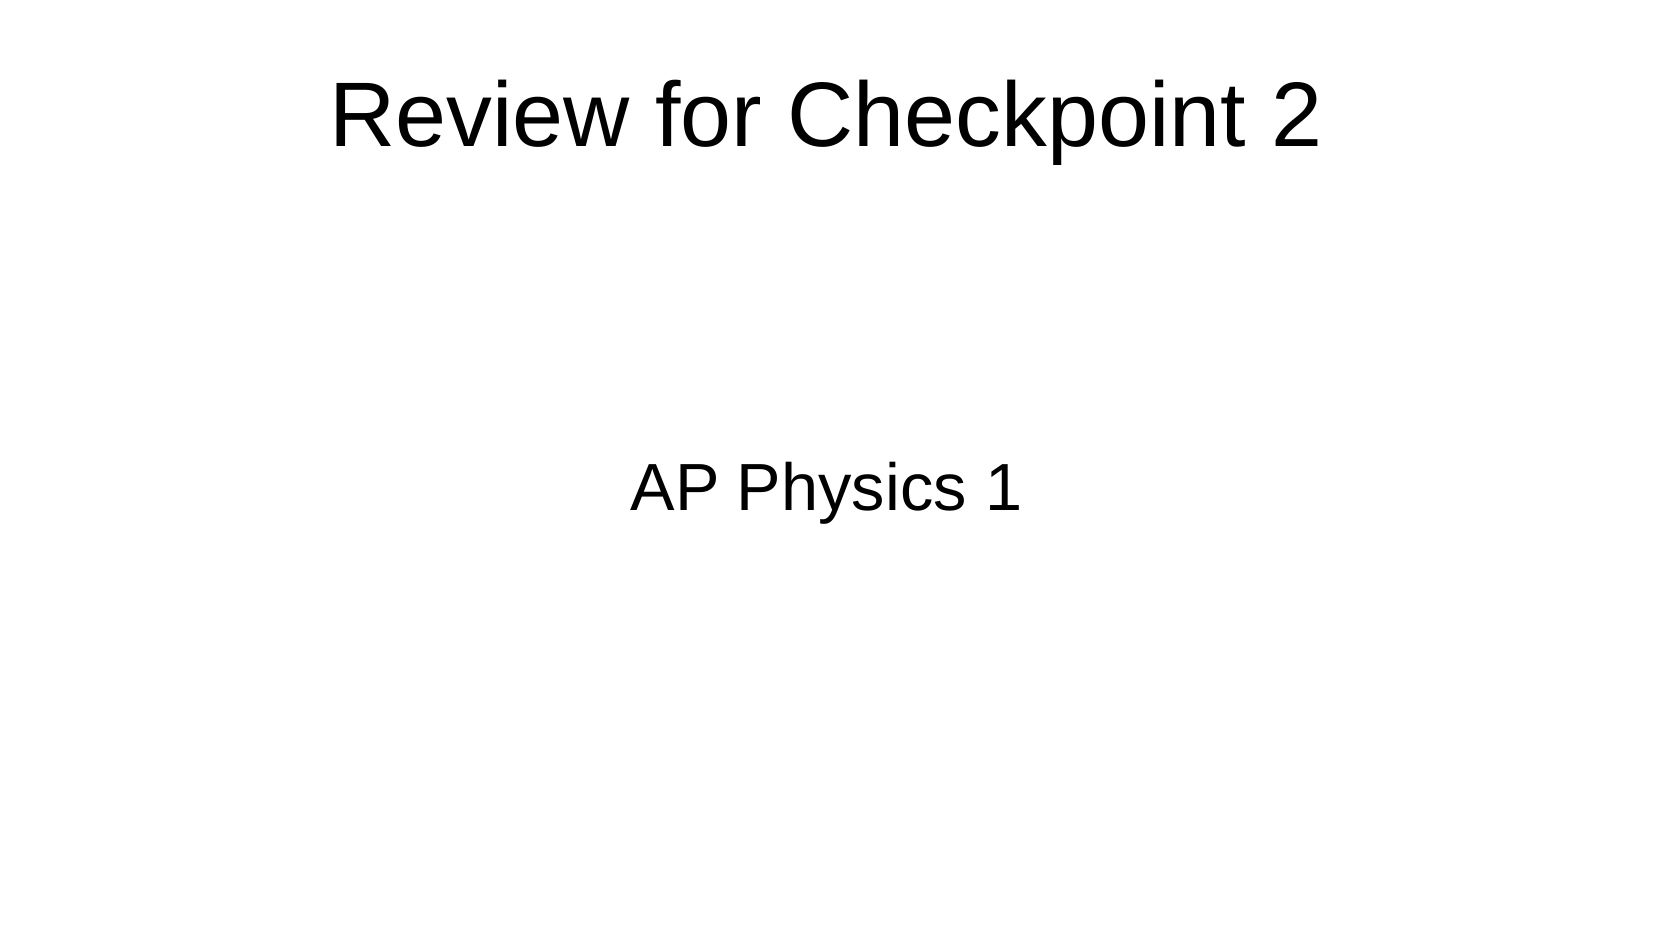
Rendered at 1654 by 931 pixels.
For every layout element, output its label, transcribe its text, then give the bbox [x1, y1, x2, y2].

subtitle AP Physics 1 [82, 217, 1571, 758]
title Review for Checkpoint 2 [82, 37, 1571, 193]
